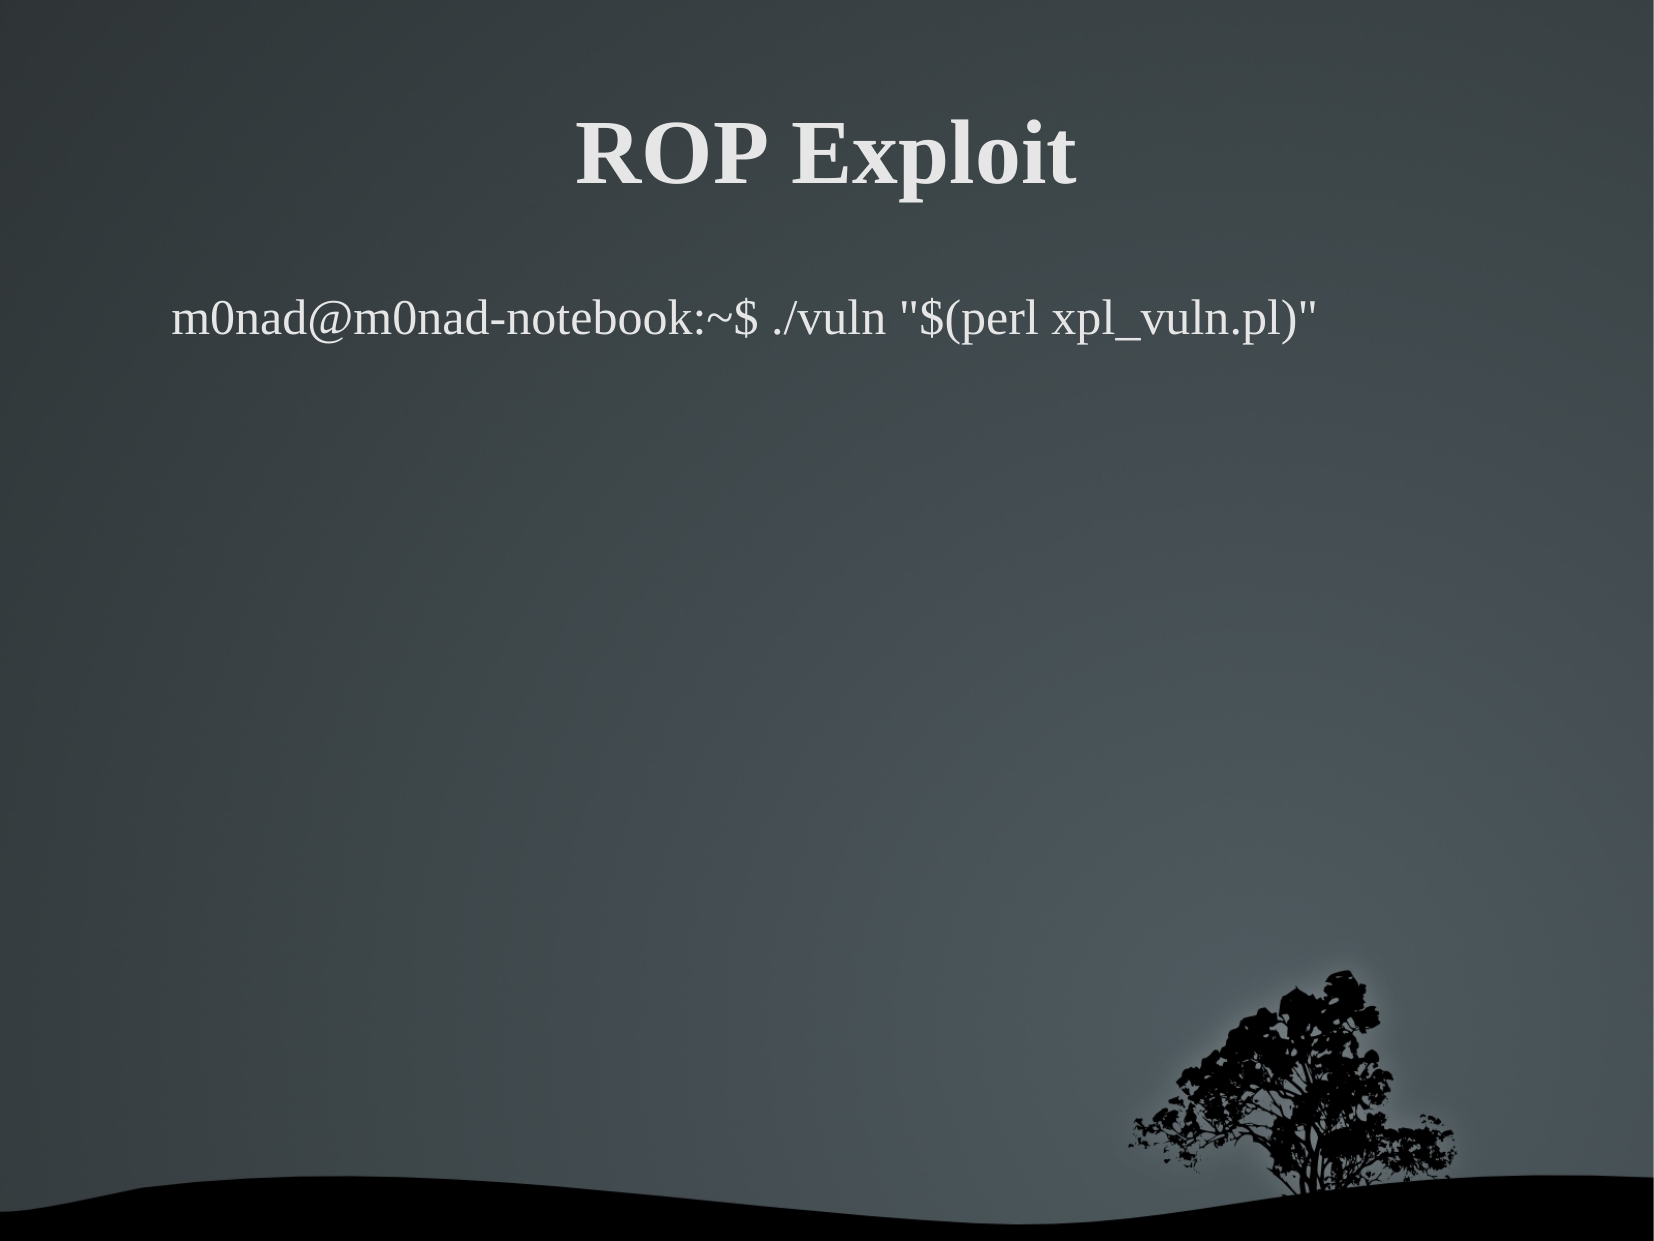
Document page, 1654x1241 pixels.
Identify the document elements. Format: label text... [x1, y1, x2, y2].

picture [0, 0, 1654, 1241]
list m0nad@m0nad-notebook:~$ ./vuln "$(perl xpl_vuln.pl)" [82, 290, 1571, 1109]
title ROP Exploit [82, 49, 1571, 257]
